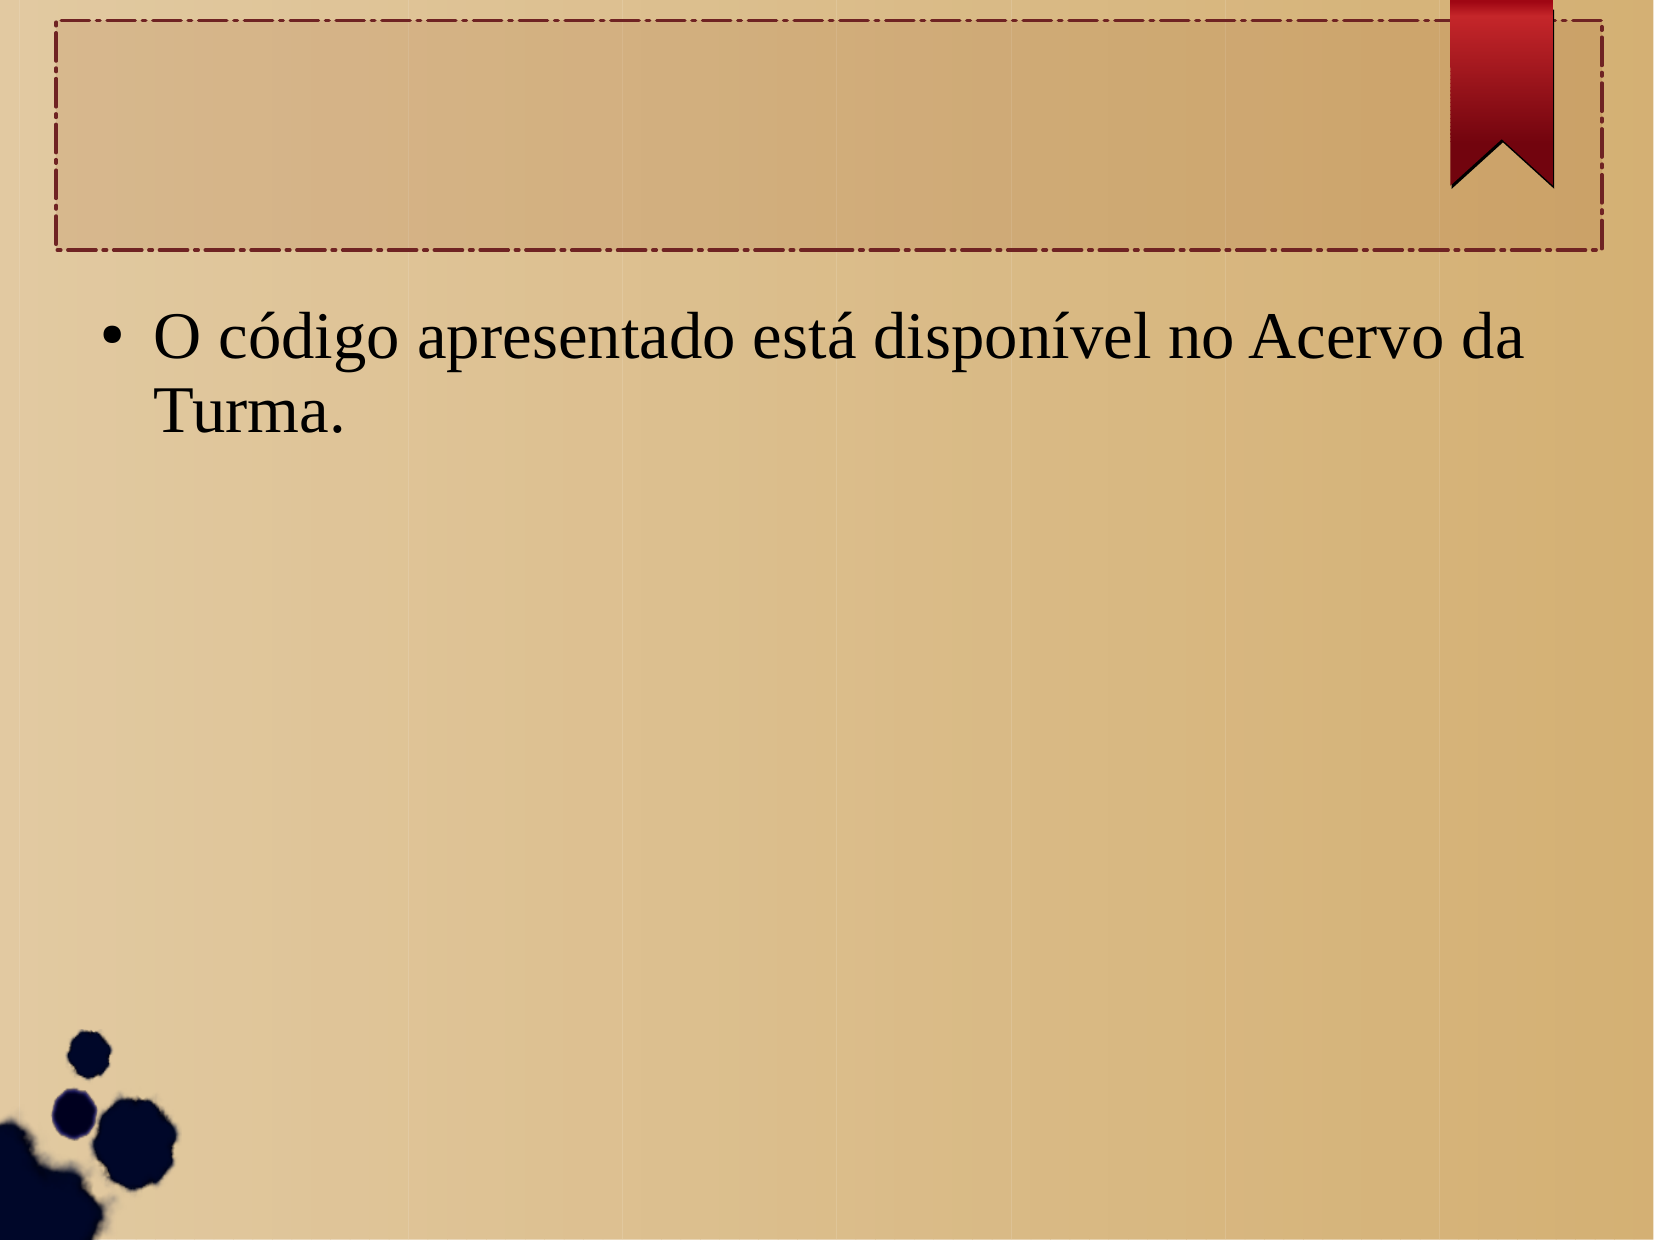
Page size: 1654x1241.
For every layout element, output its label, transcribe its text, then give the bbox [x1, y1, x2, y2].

list O código apresentado está disponível no Acervo da Turma. [82, 299, 1571, 1019]
